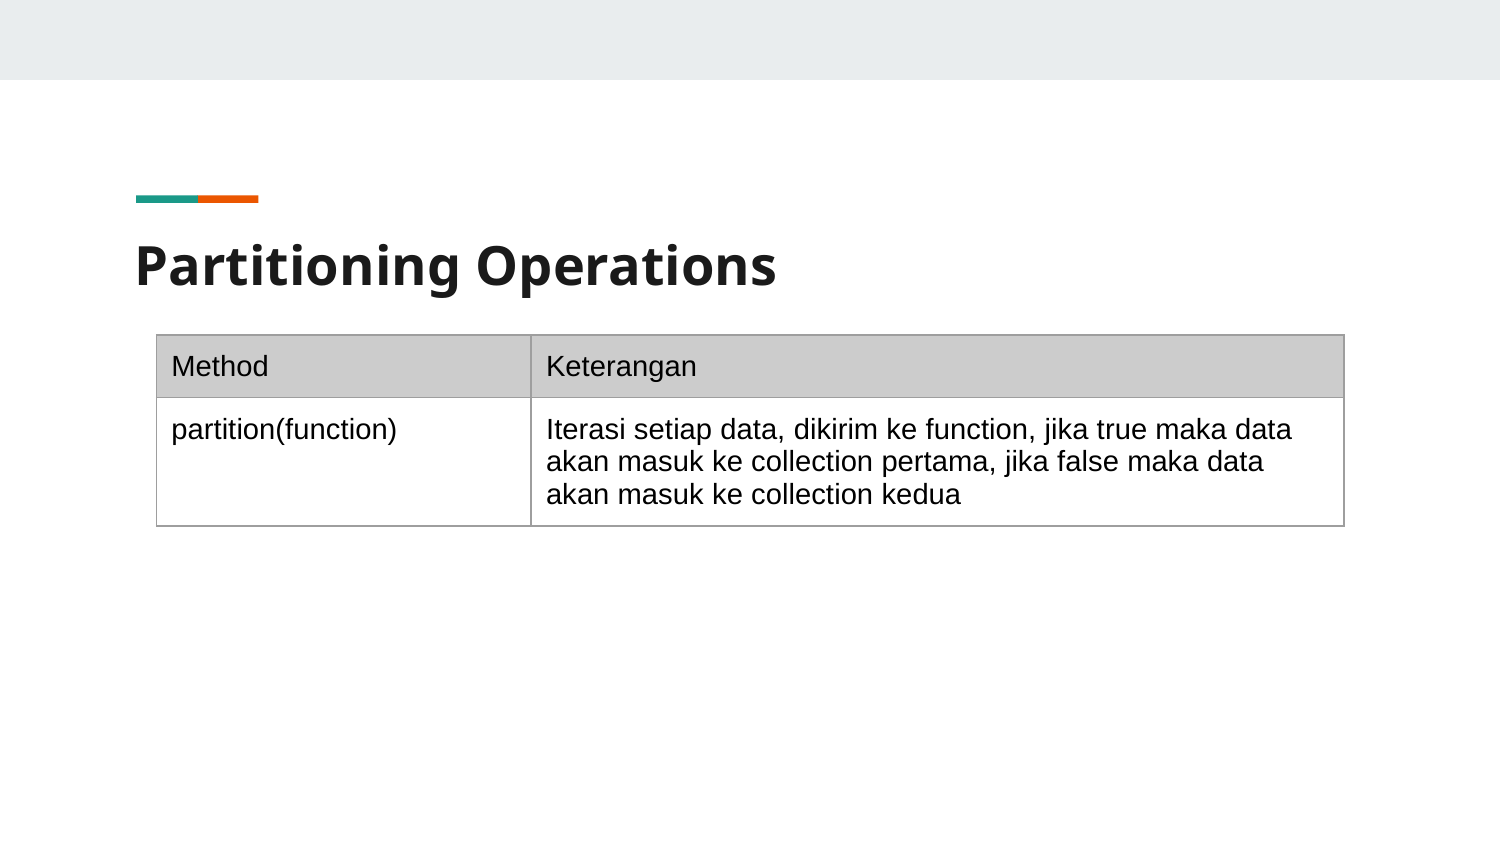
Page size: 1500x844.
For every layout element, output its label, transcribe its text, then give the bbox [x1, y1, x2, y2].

table_header Method [157, 336, 530, 397]
title Partitioning Operations [119, 216, 1381, 305]
table_cell Iterasi setiap data, dikirim ke function, jika true maka data akan masuk ke collection pertama, jika false maka data akan masuk ke collection kedua [532, 398, 1343, 525]
table_cell partition(function) [157, 398, 530, 525]
table_header Keterangan [532, 336, 1343, 397]
